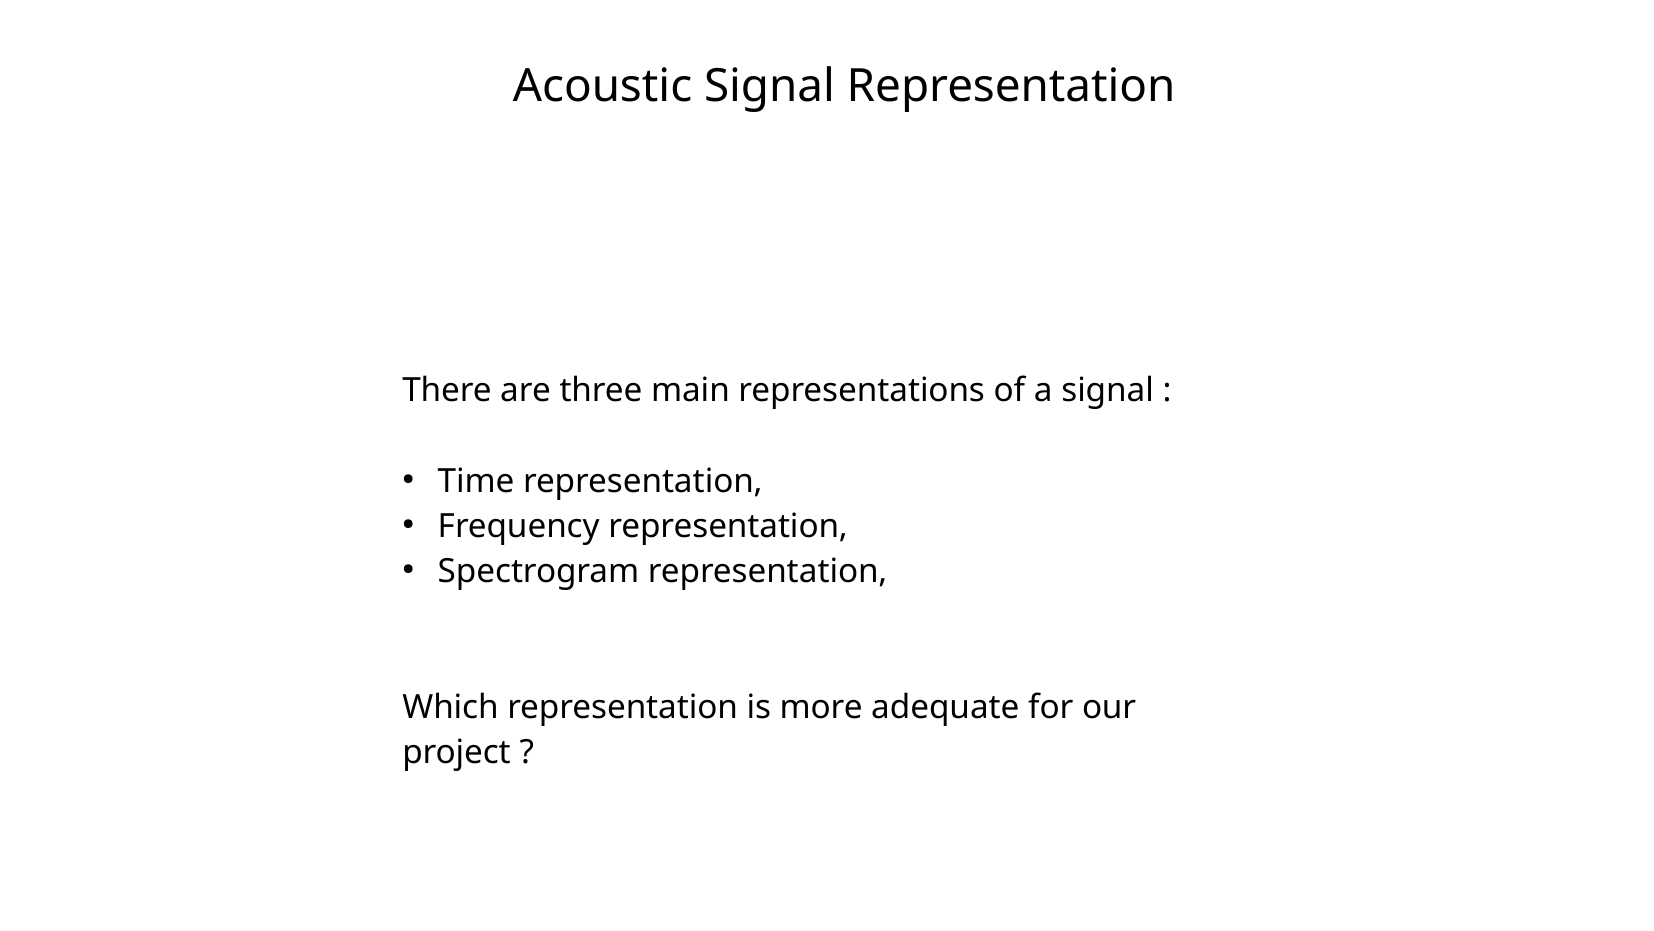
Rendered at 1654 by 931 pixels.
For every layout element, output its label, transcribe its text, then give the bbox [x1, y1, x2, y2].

text_box Acoustic Signal Representation [242, 45, 1411, 136]
text_box There are three main representations of a signal : Time representation, Frequency representation, Spectrogram representation, Which representation is more adequate for our project ? [387, 358, 1267, 781]
